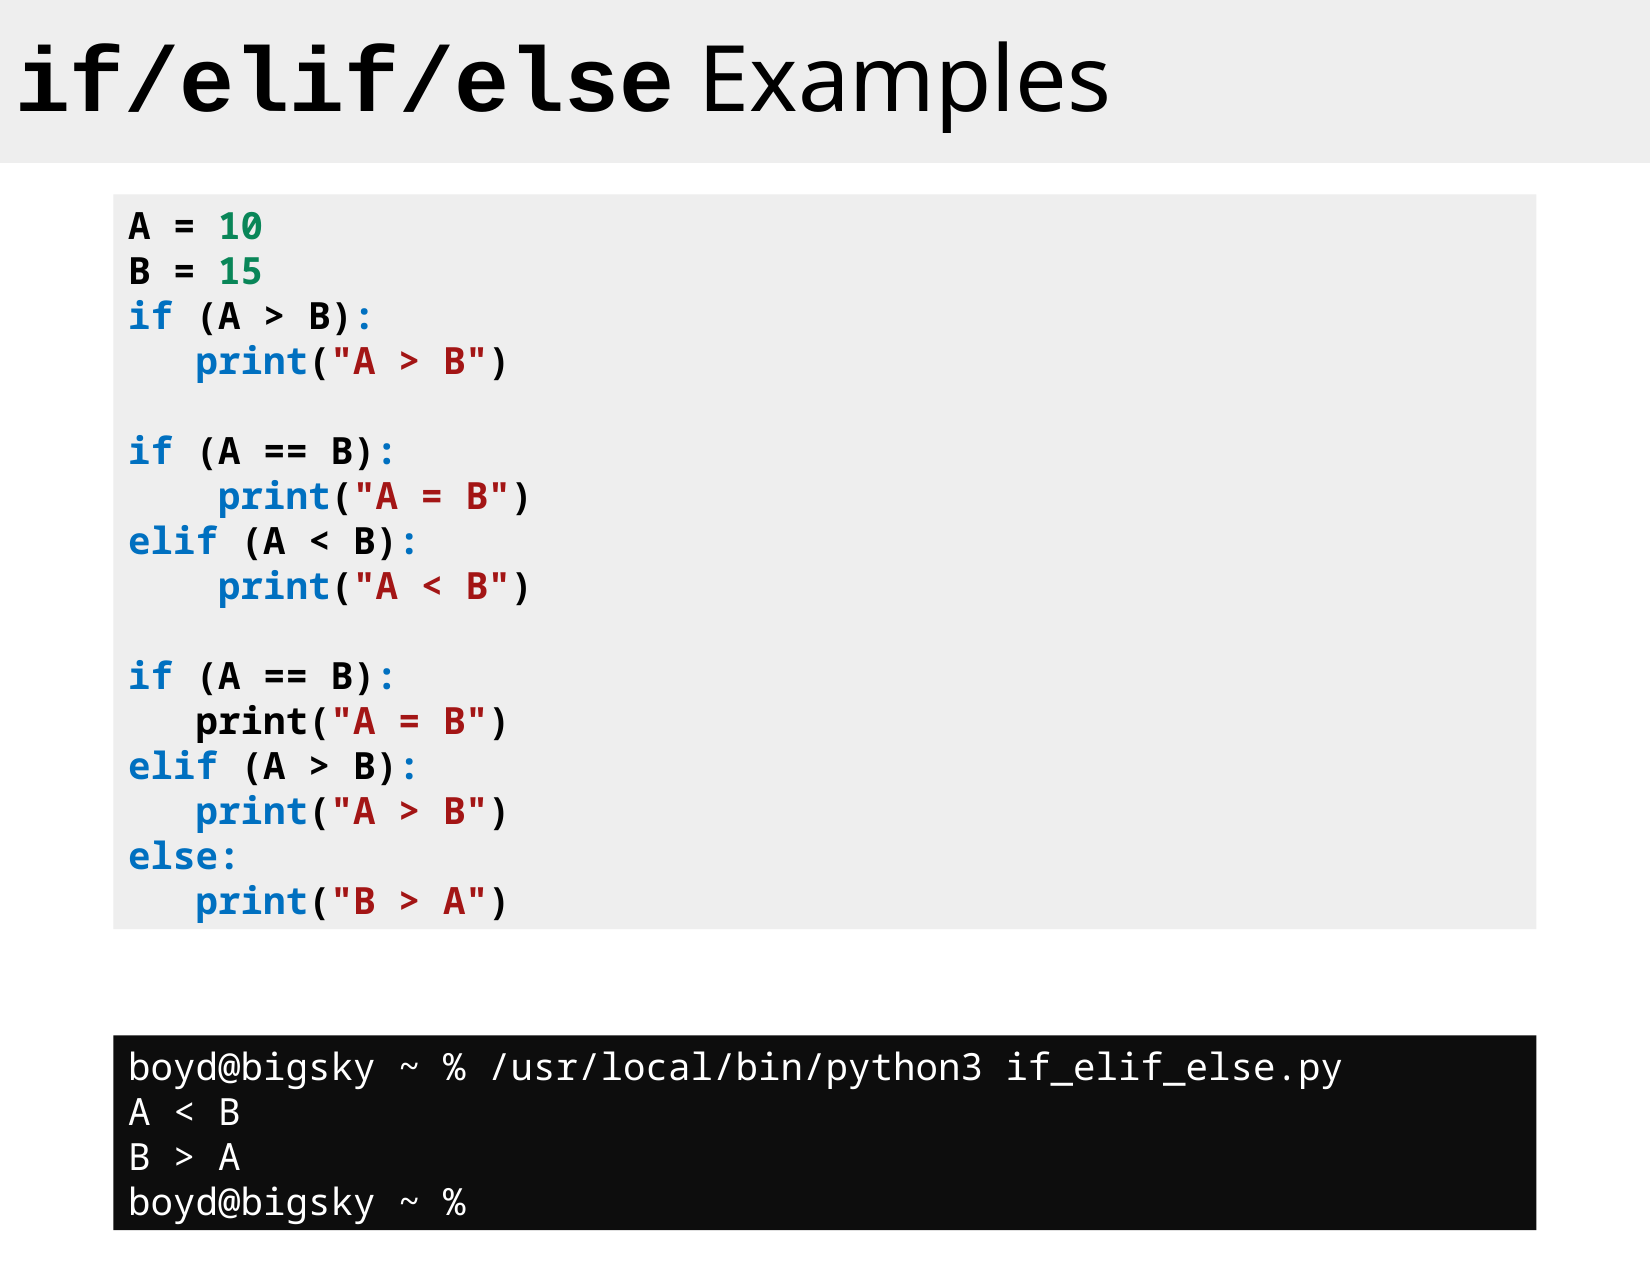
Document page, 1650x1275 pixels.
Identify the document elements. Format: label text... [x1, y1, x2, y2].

text_box boyd@bigsky ~ % /usr/local/bin/python3 if_elif_else.py A < B B > A boyd@bigsky ~ % [113, 1035, 1537, 1231]
text_box A = 10 B = 15 if (A > B): print("A > B") if (A == B): print("A = B") elif (A < B): print("A < B") if (A == B): print("A = B") elif (A > B): print("A > B") else: print("B > A") [113, 194, 1537, 930]
title if/elif/else Examples [0, 0, 1650, 163]
